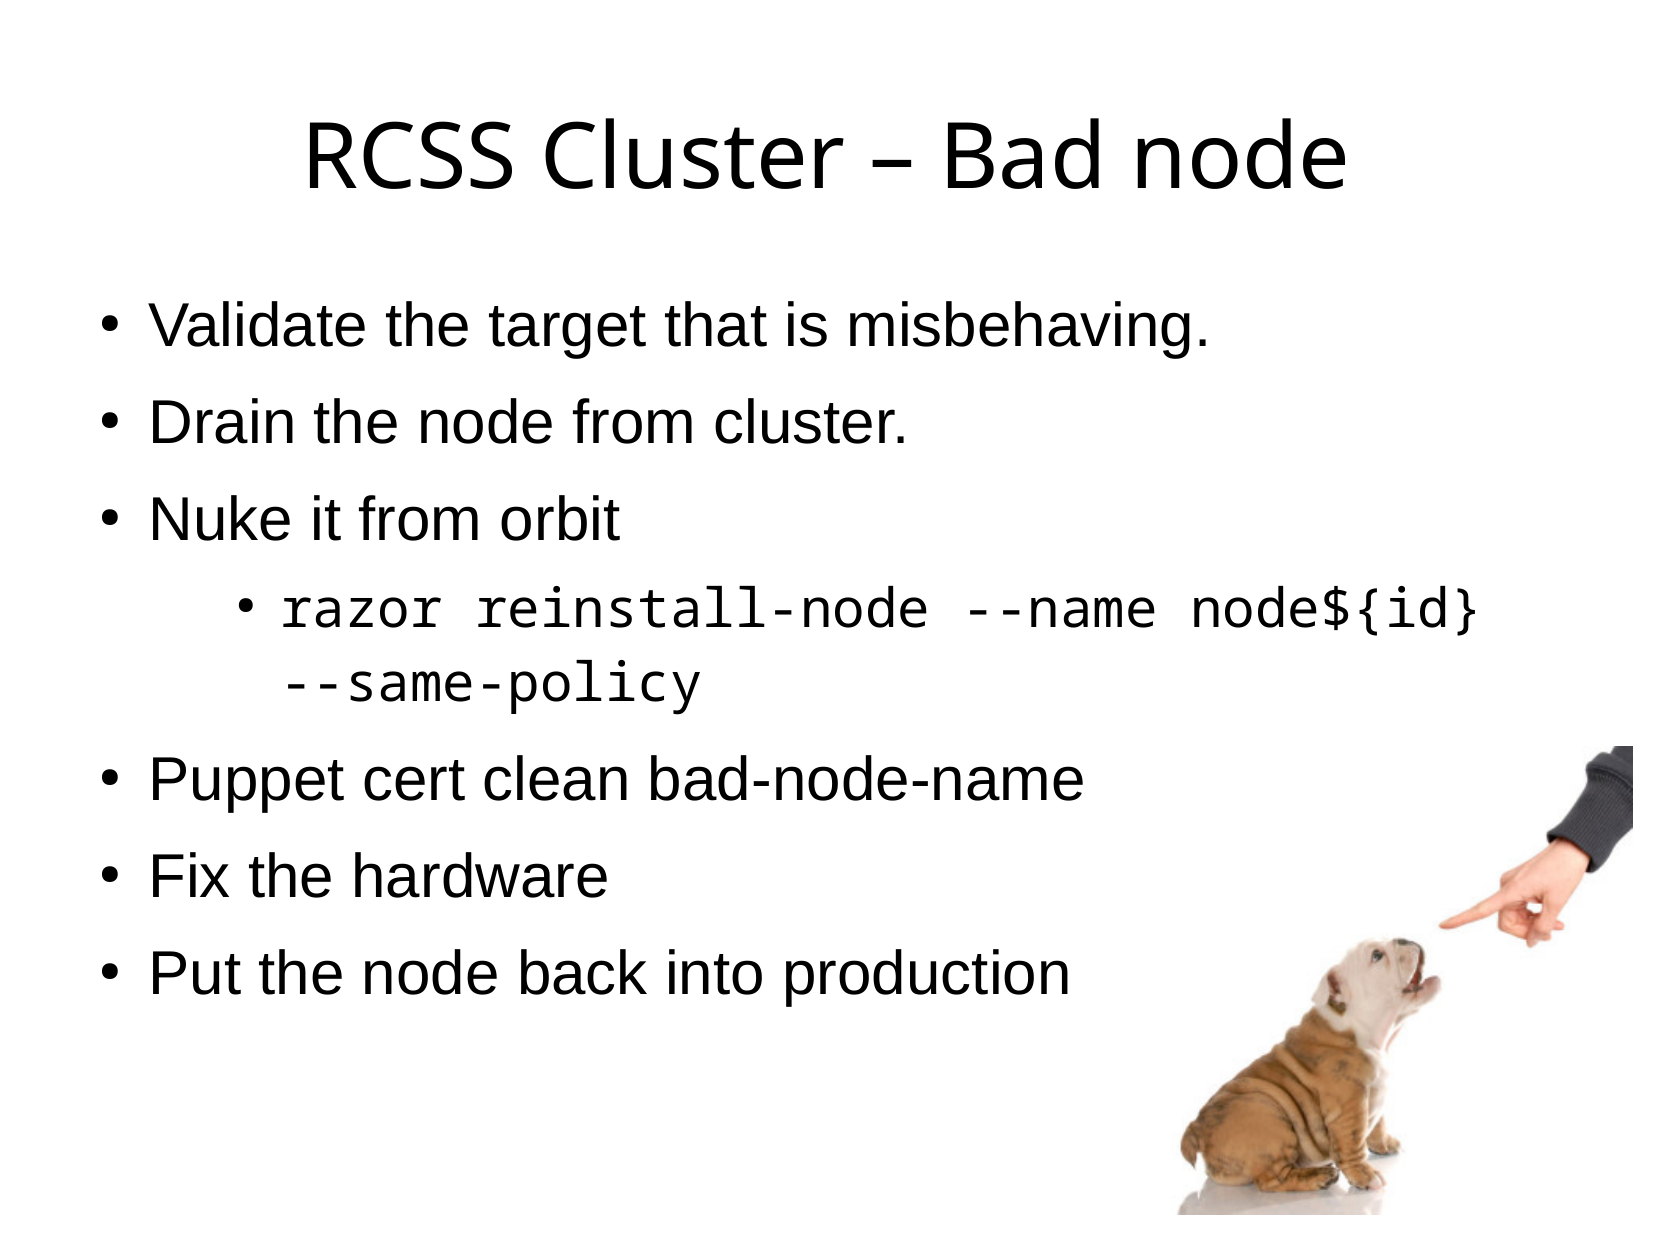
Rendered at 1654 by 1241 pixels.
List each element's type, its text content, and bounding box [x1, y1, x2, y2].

title RCSS Cluster – Bad node [82, 49, 1571, 257]
list Validate the target that is misbehaving. Drain the node from cluster. Nuke it from orbit razor reinstall-node --name node${id} --same-policy Puppet cert clean bad-node-name Fix the hardware Put the node back into production [82, 290, 1571, 1010]
picture [1170, 746, 1633, 1216]
